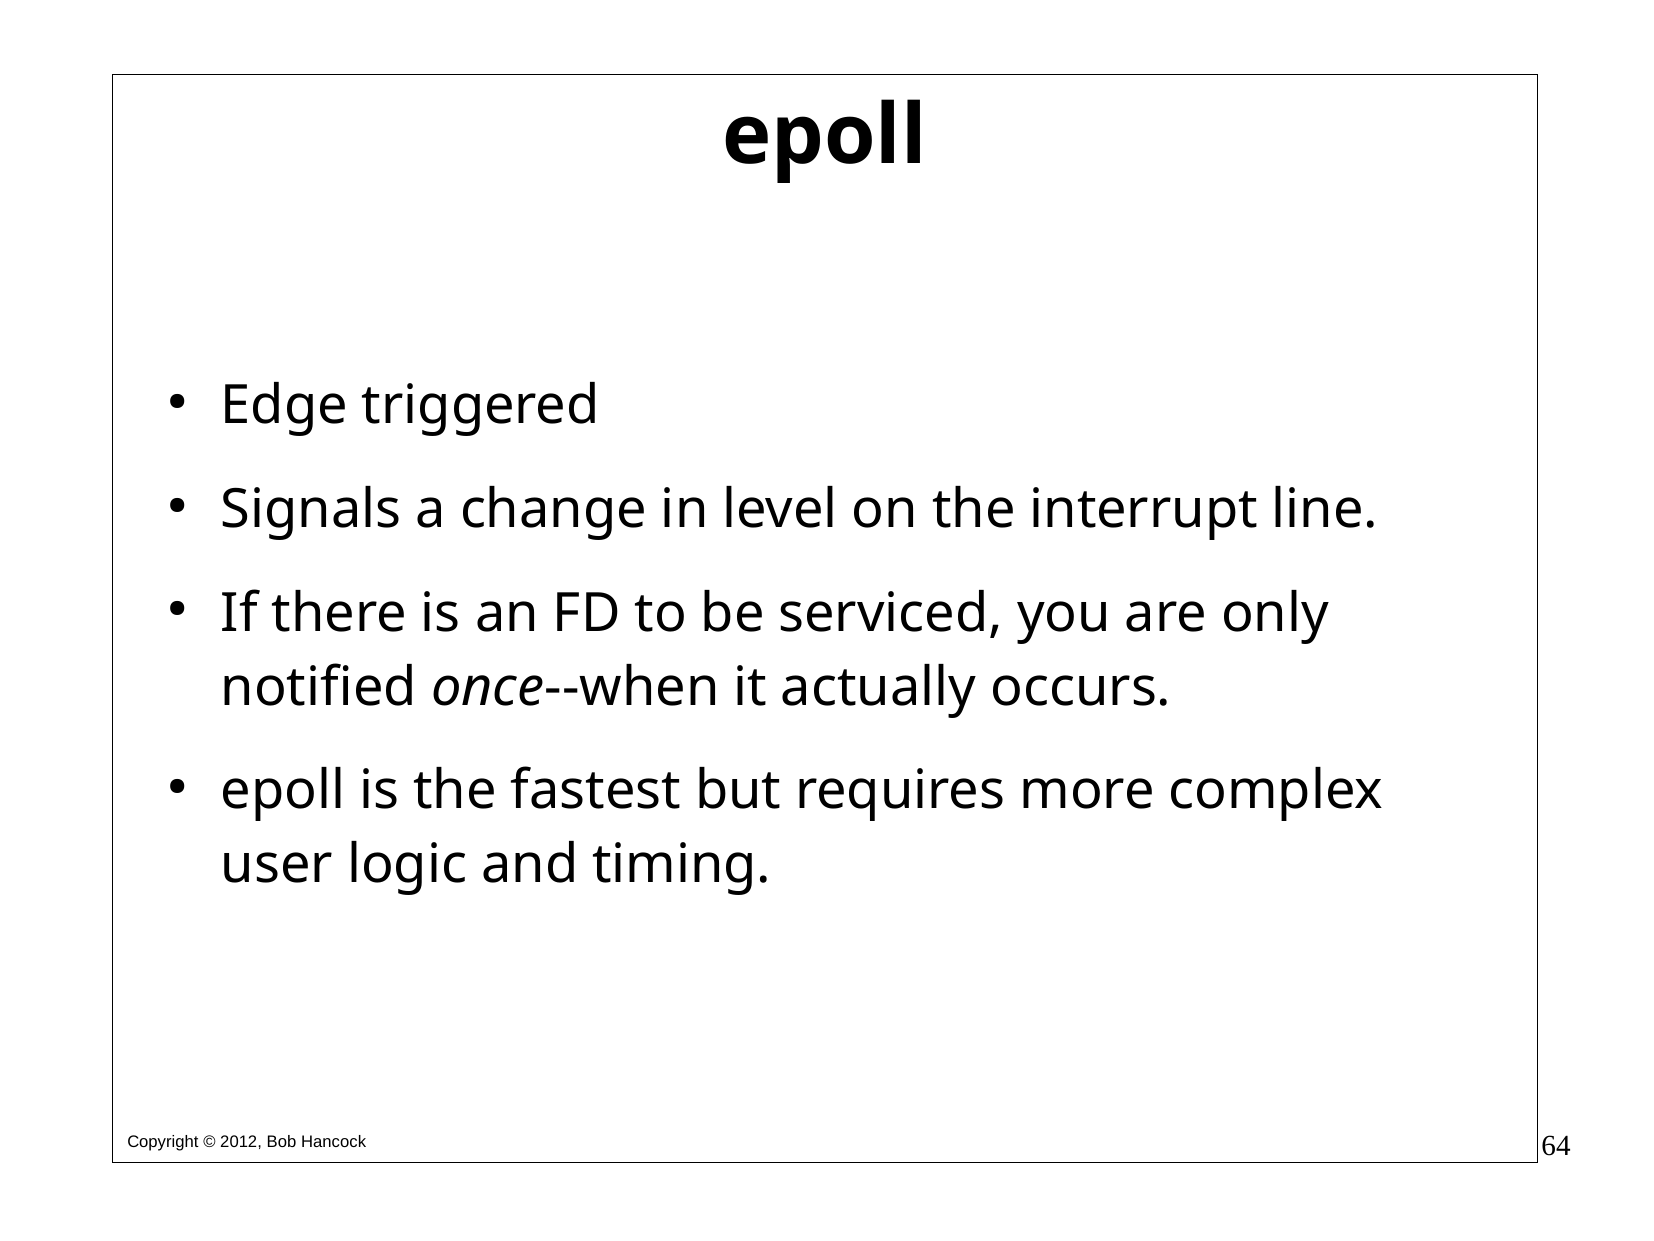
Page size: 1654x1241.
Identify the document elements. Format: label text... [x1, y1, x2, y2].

title epoll [112, 75, 1538, 188]
text_box Copyright © 2012, Bob Hancock [112, 1125, 382, 1159]
list Edge triggered Signals a change in level on the interrupt line. If there is an FD to be serviced, you are only notified once--when it actually occurs. epoll is the fastest but requires more complex user logic and timing. [150, 262, 1501, 1126]
